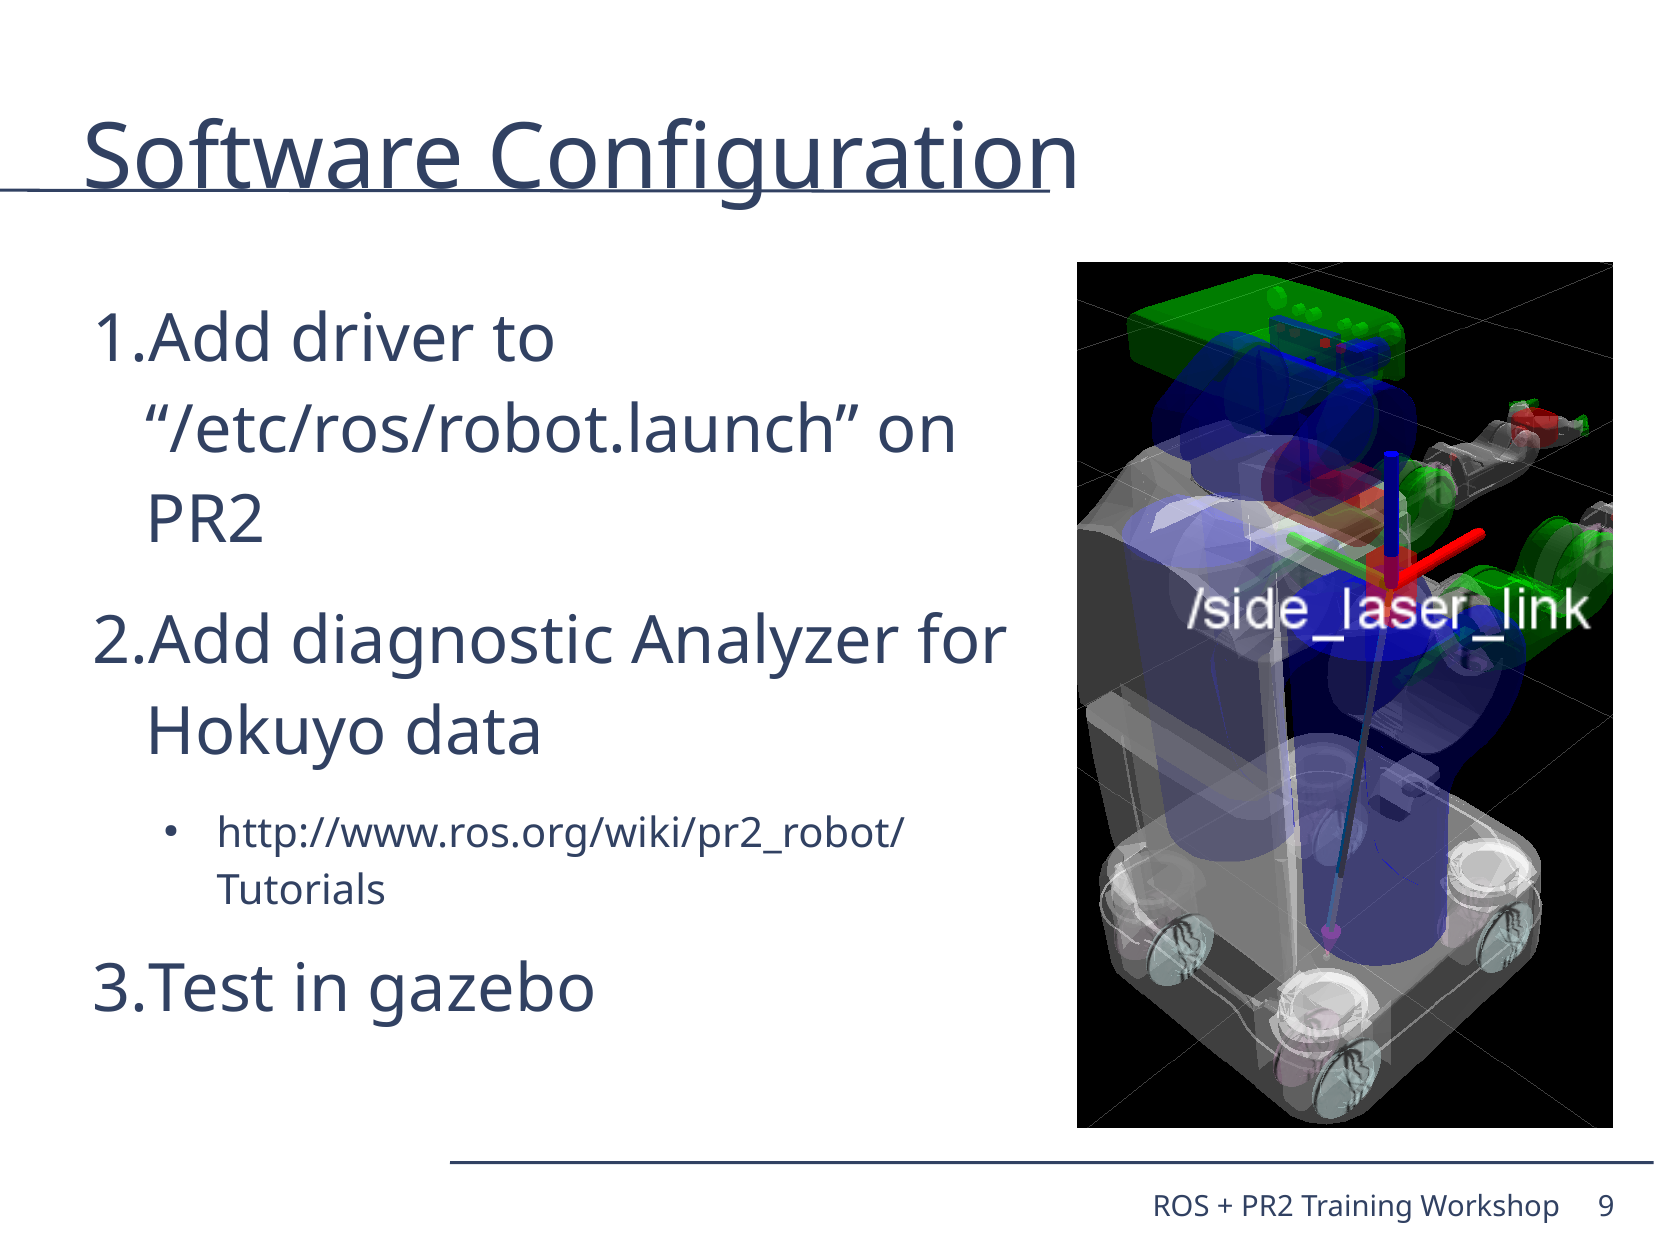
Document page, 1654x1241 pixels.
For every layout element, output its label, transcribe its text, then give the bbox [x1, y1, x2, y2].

list Add driver to “/etc/ros/robot.launch” on PR2 Add diagnostic Analyzer for Hokuyo data http://www.ros.org/wiki/pr2_robot/Tutorials Test in gazebo [75, 290, 1051, 1094]
picture [1077, 262, 1613, 1128]
title Software Configuration [82, 49, 1571, 257]
